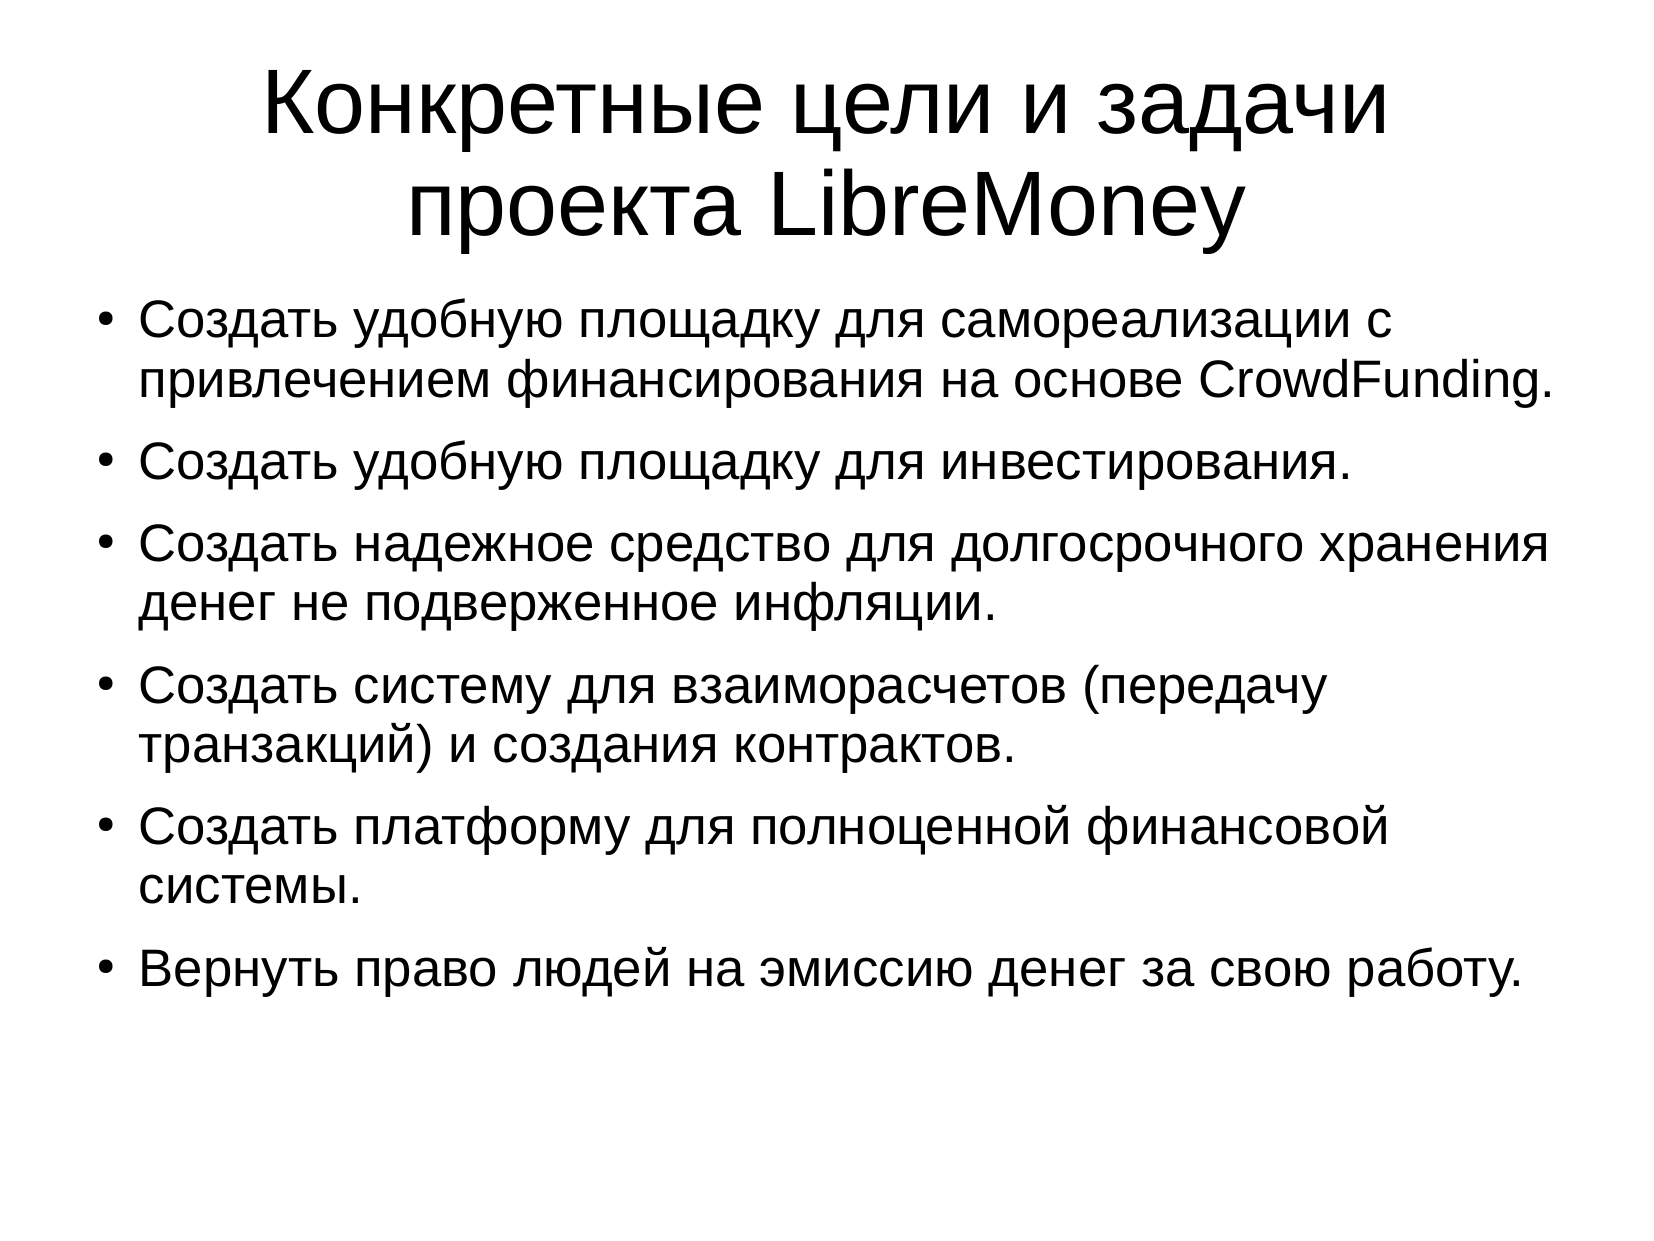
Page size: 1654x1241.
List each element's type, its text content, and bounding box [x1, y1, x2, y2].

title Конкретные цели и задачи проекта LibreMoney [82, 49, 1571, 257]
list Создать удобную площадку для самореализации с привлечением финансирования на основе CrowdFunding. Создать удобную площадку для инвестирования. Создать надежное средство для долгосрочного хранения денег не подверженное инфляции. Создать систему для взаиморасчетов (передачу транзакций) и создания контрактов. Создать платформу для полноценной финансовой системы. Вернуть право людей на эмиссию денег за свою работу. [82, 290, 1571, 1010]
